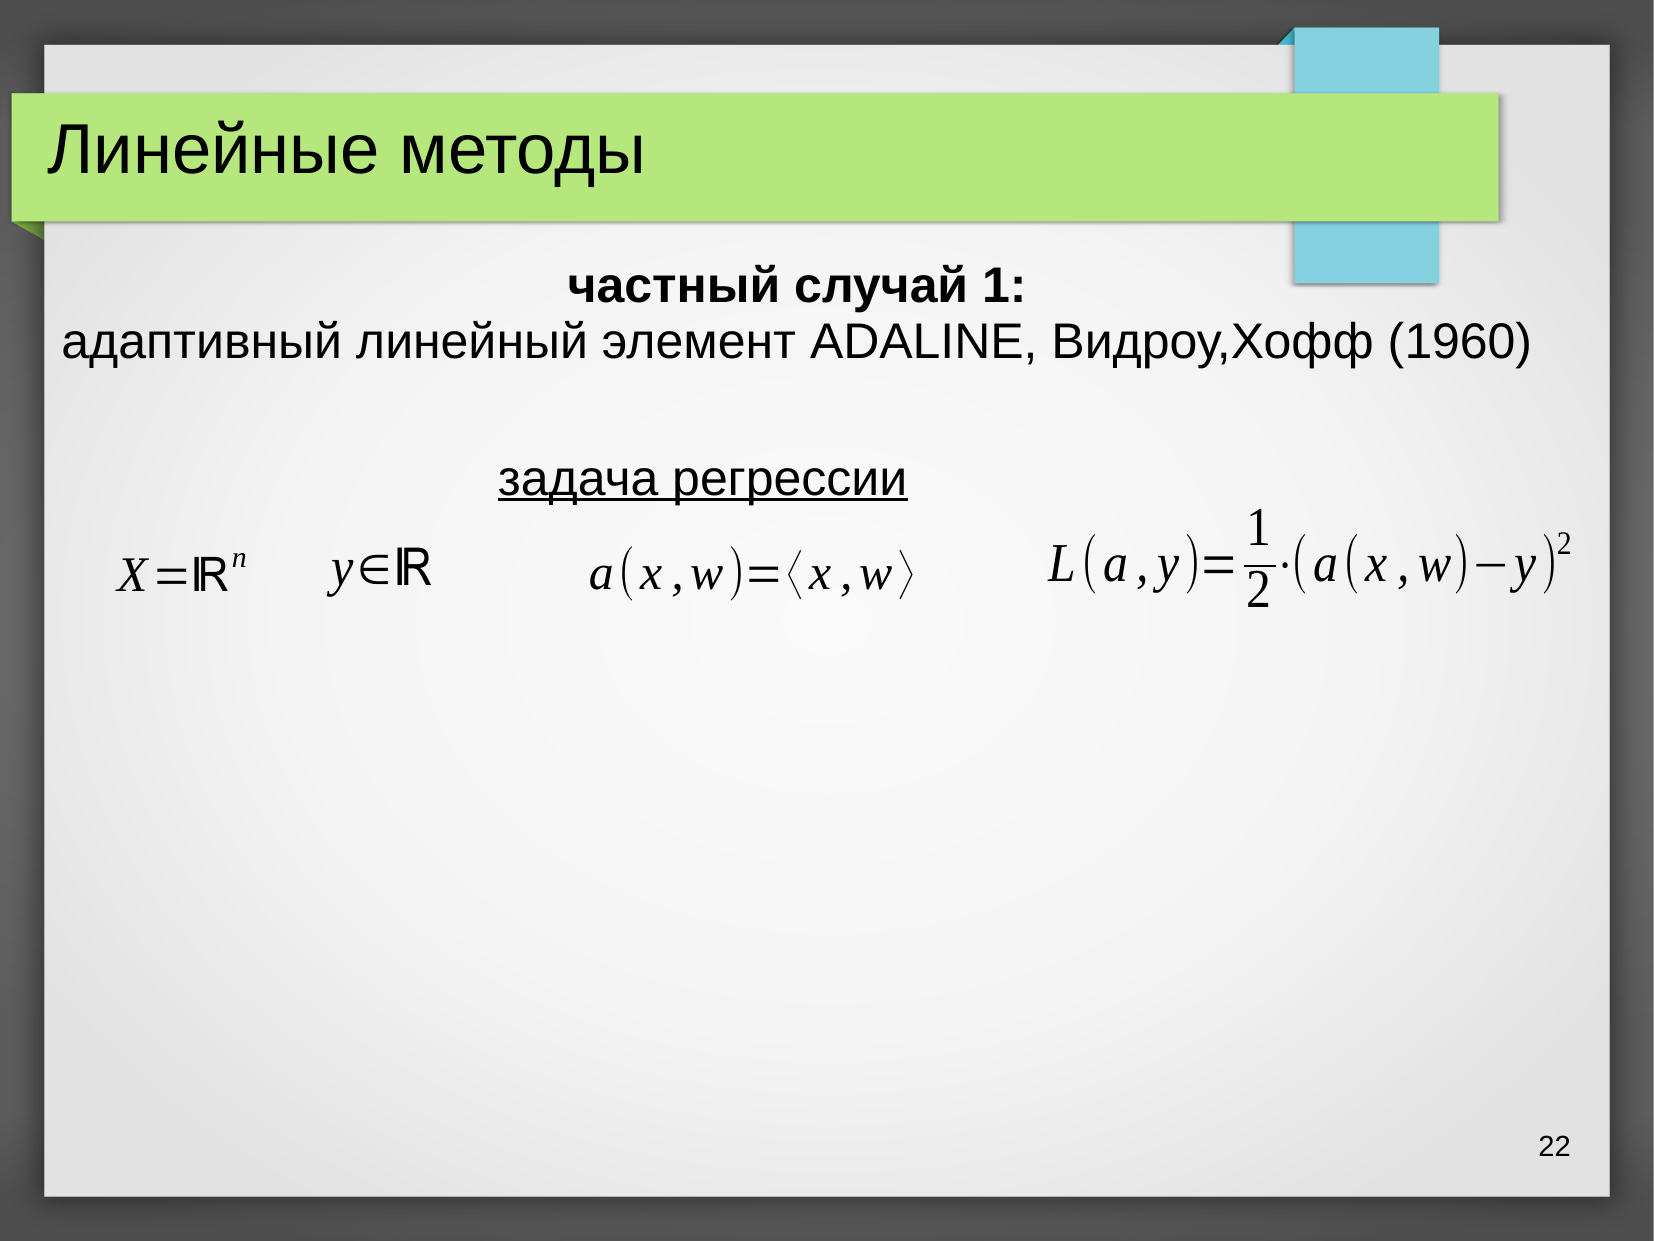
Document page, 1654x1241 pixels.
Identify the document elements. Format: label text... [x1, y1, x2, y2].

chart [106, 539, 254, 603]
chart [321, 547, 441, 603]
text_box задача регрессии [484, 448, 922, 508]
title Линейные методы [47, 109, 1501, 189]
picture [0, 0, 1654, 1241]
chart [1039, 507, 1579, 626]
chart [582, 543, 922, 604]
text_box частный случай 1: адаптивный линейный элемент ADALINE, Видроу,Хофф (1960) [47, 248, 1548, 378]
